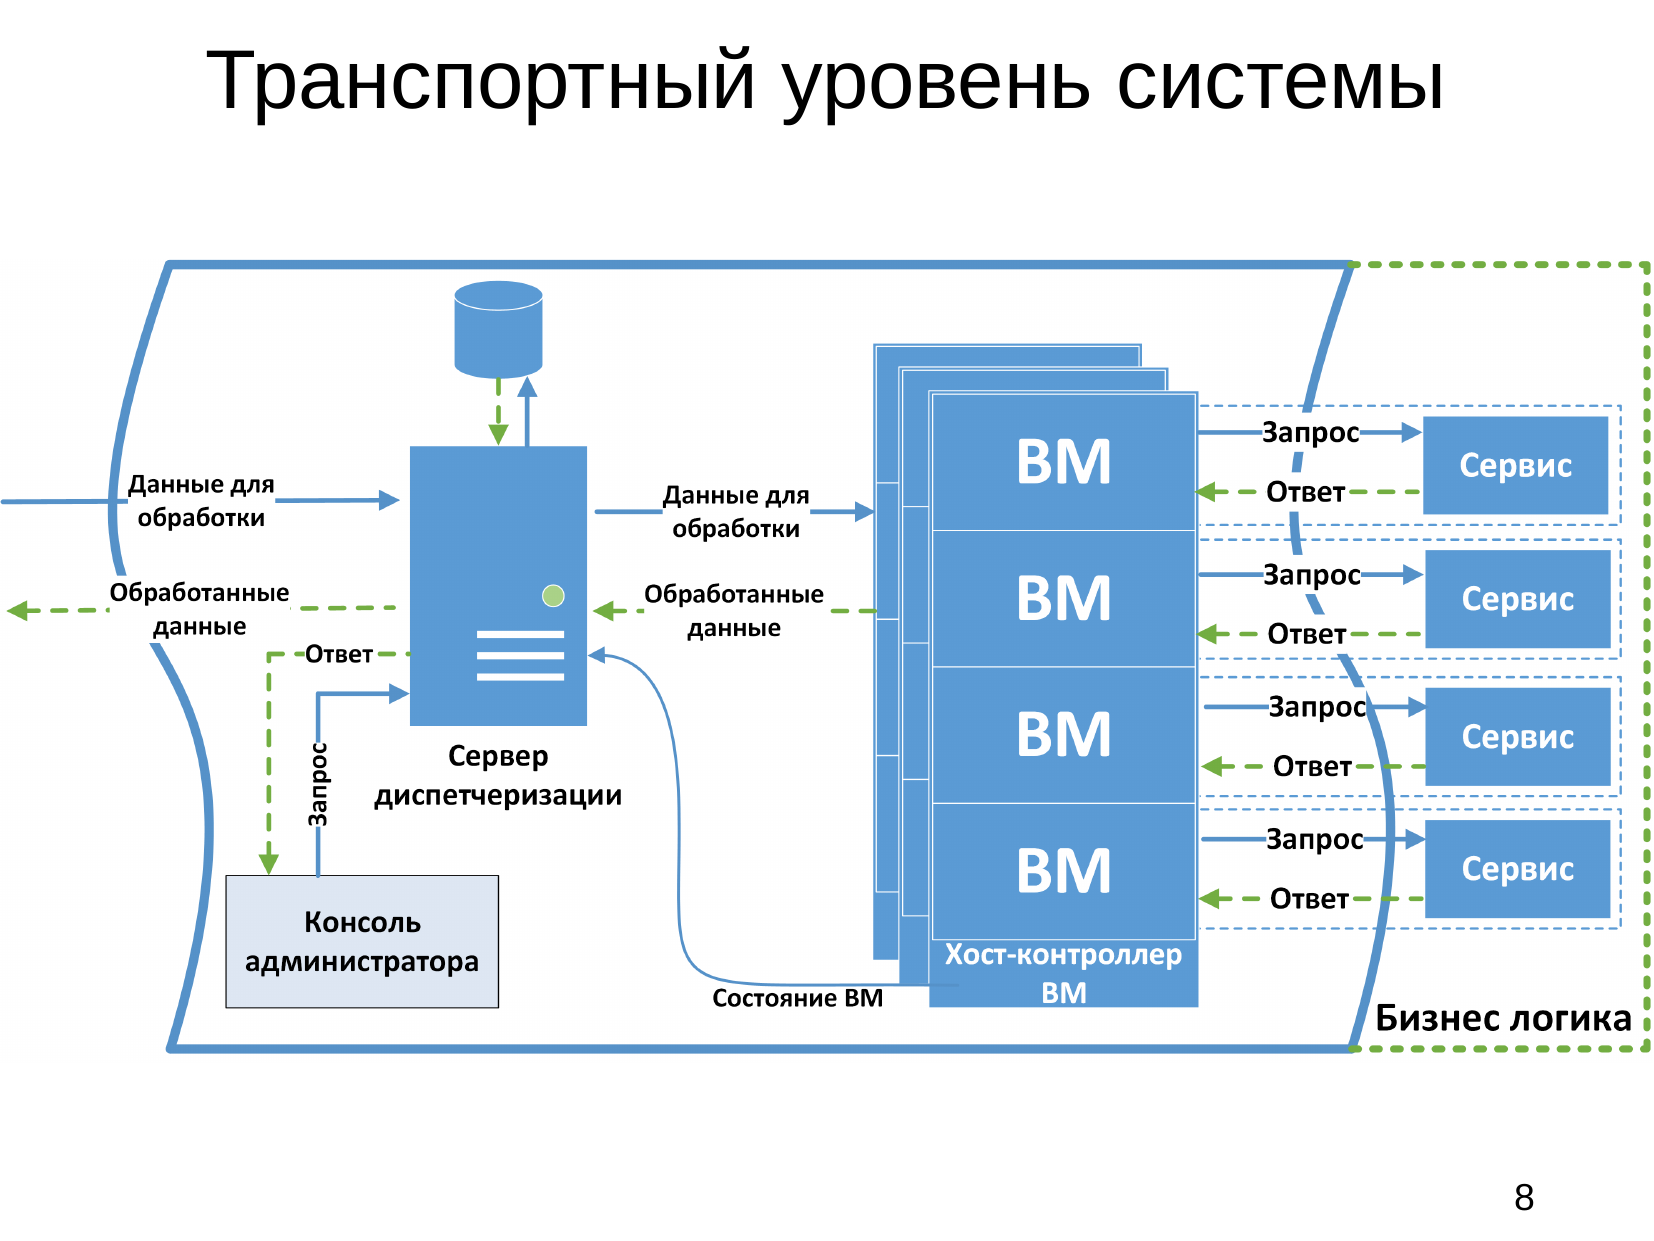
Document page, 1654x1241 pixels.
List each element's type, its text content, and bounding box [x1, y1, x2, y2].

picture [0, 259, 1654, 1063]
title Транспортный уровень системы [0, 5, 1654, 154]
text_box <номер> [1508, 1169, 1654, 1241]
